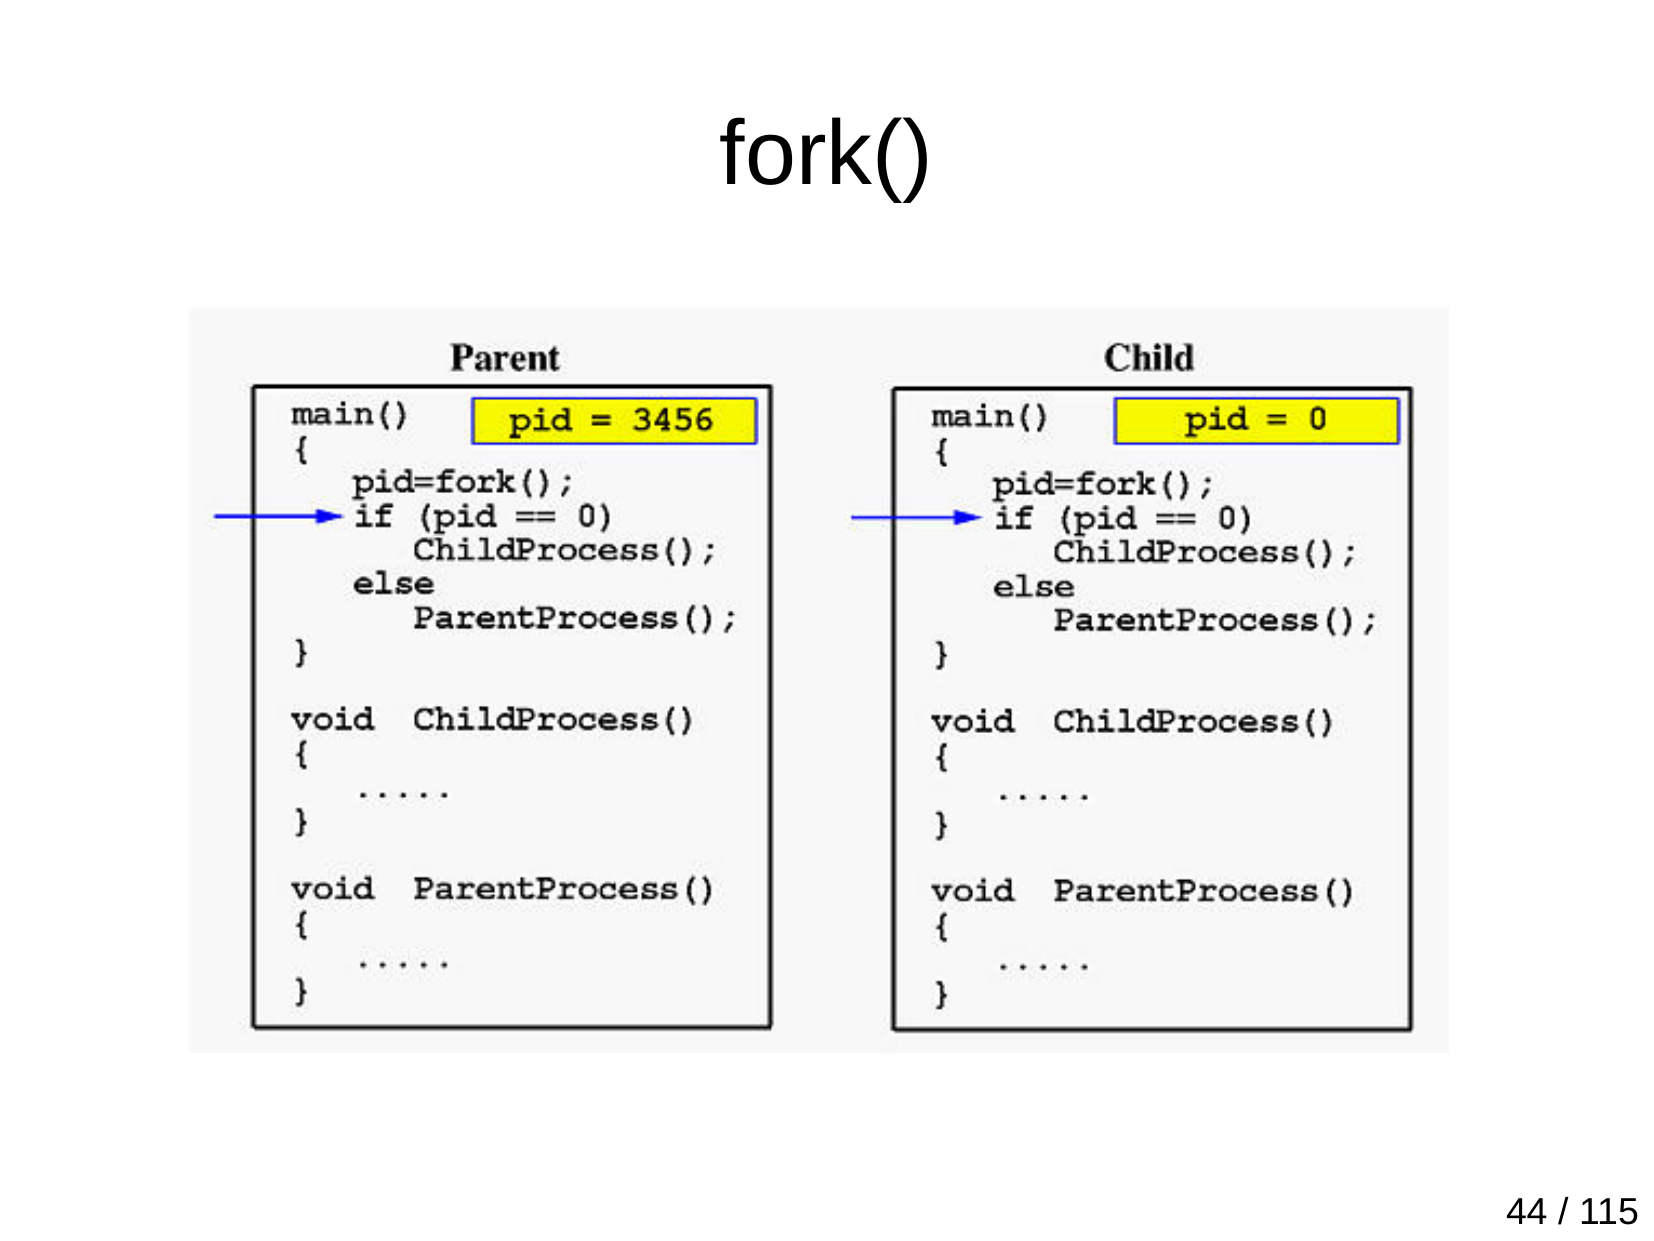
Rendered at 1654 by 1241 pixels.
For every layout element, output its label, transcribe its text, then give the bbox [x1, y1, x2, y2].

text_box <number> / 115 [1380, 1183, 1654, 1241]
picture [188, 307, 1449, 1053]
title fork() [82, 49, 1571, 257]
